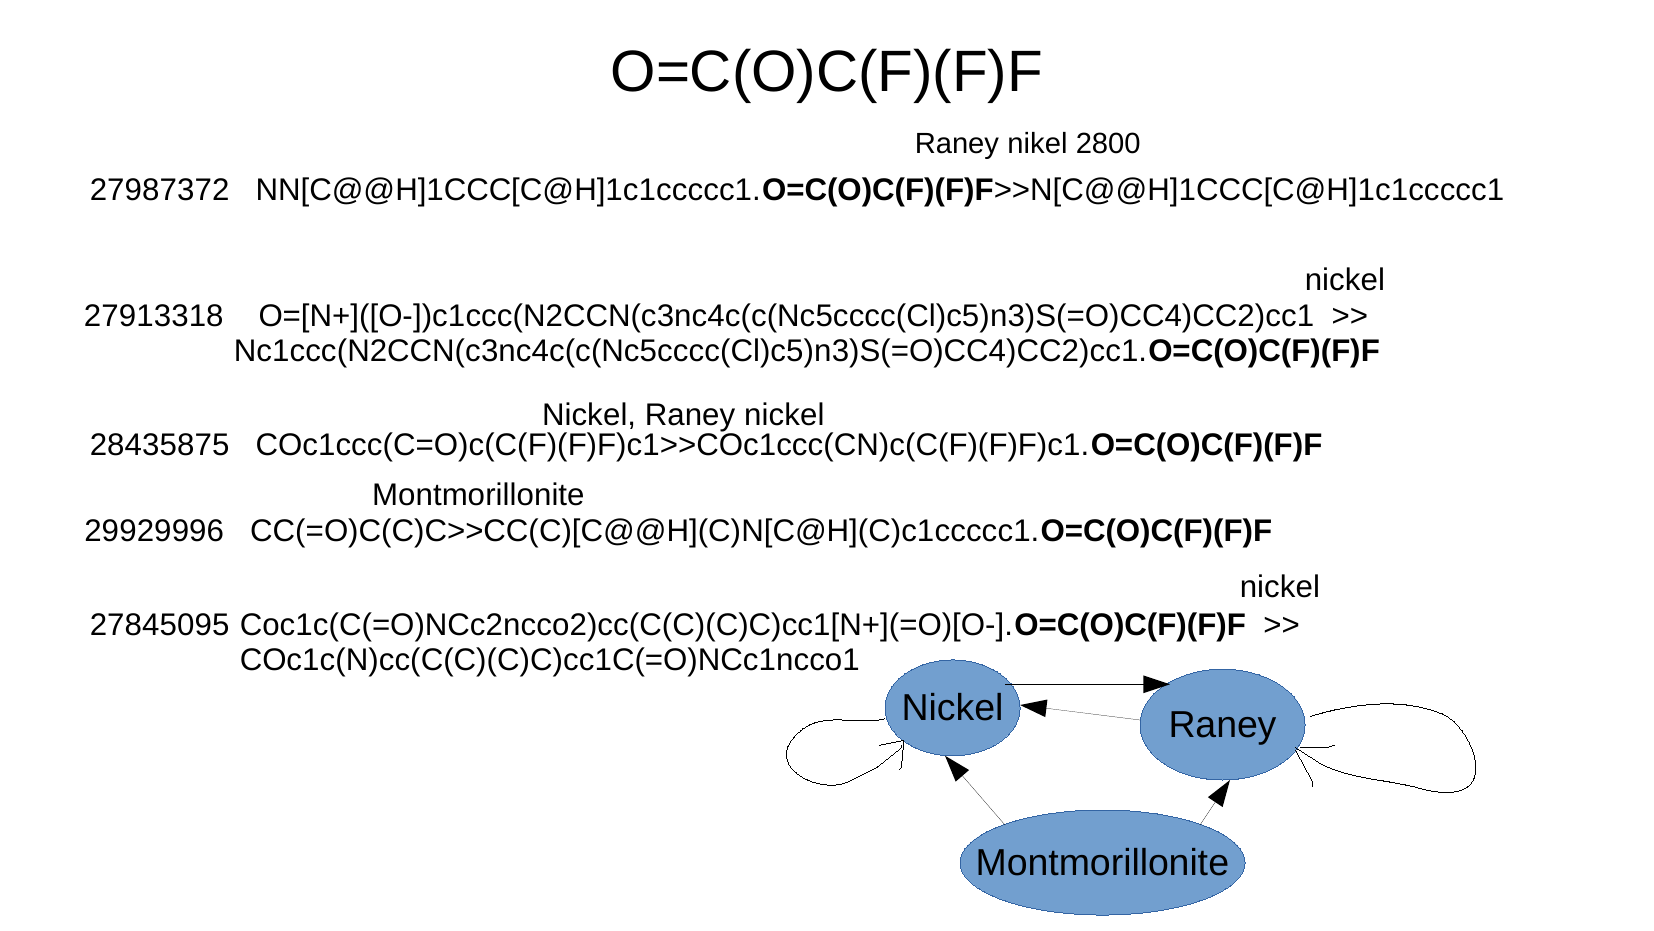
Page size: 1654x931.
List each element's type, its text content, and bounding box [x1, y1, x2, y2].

text_box 28435875 COc1ccc(C=O)c(C(F)(F)F)c1>>COc1ccc(CN)c(C(F)(F)F)c1.O=C(O)C(F)(F)F [75, 420, 1338, 470]
text_box Raney nikel 2800 [900, 120, 1156, 168]
text_box 27913318 O=[N+]([O-])c1ccc(N2CCN(c3nc4c(c(Nc5cccc(Cl)c5)n3)S(=O)CC4)CC2)cc1 >> Nc1ccc(N2CCN(c3nc4c(c(Nc5cccc(Cl)c5)n3)S(=O)CC4)CC2)cc1.O=C(O)C(F)(F)F [69, 290, 1396, 376]
text_box Montmorillonite [960, 810, 1246, 916]
text_box Montmorillonite [357, 469, 601, 520]
title O=C(O)C(F)(F)F [82, 37, 1571, 106]
text_box 27845095 Coc1c(C(=O)NCc2ncco2)cc(C(C)(C)C)cc1[N+](=O)[O-].O=C(O)C(F)(F)F >> COc1c(N)cc(C(C)(C)C)cc1C(=O)NCc1ncco1 [75, 600, 1333, 685]
text_box Nickel [885, 659, 1021, 756]
text_box nickel [1290, 255, 1401, 305]
text_box 29929996 CC(=O)C(C)C>>CC(C)[C@@H](C)N[C@H](C)c1ccccc1.O=C(O)C(F)(F)F [60, 505, 1288, 556]
text_box 27987372 NN[C@@H]1CCC[C@H]1c1ccccc1.O=C(O)C(F)(F)F>>N[C@@H]1CCC[C@H]1c1ccccc1 [75, 165, 1520, 215]
text_box nickel [1225, 562, 1336, 612]
text_box Raney [1140, 669, 1306, 781]
text_box Nickel, Raney nickel [527, 390, 841, 440]
